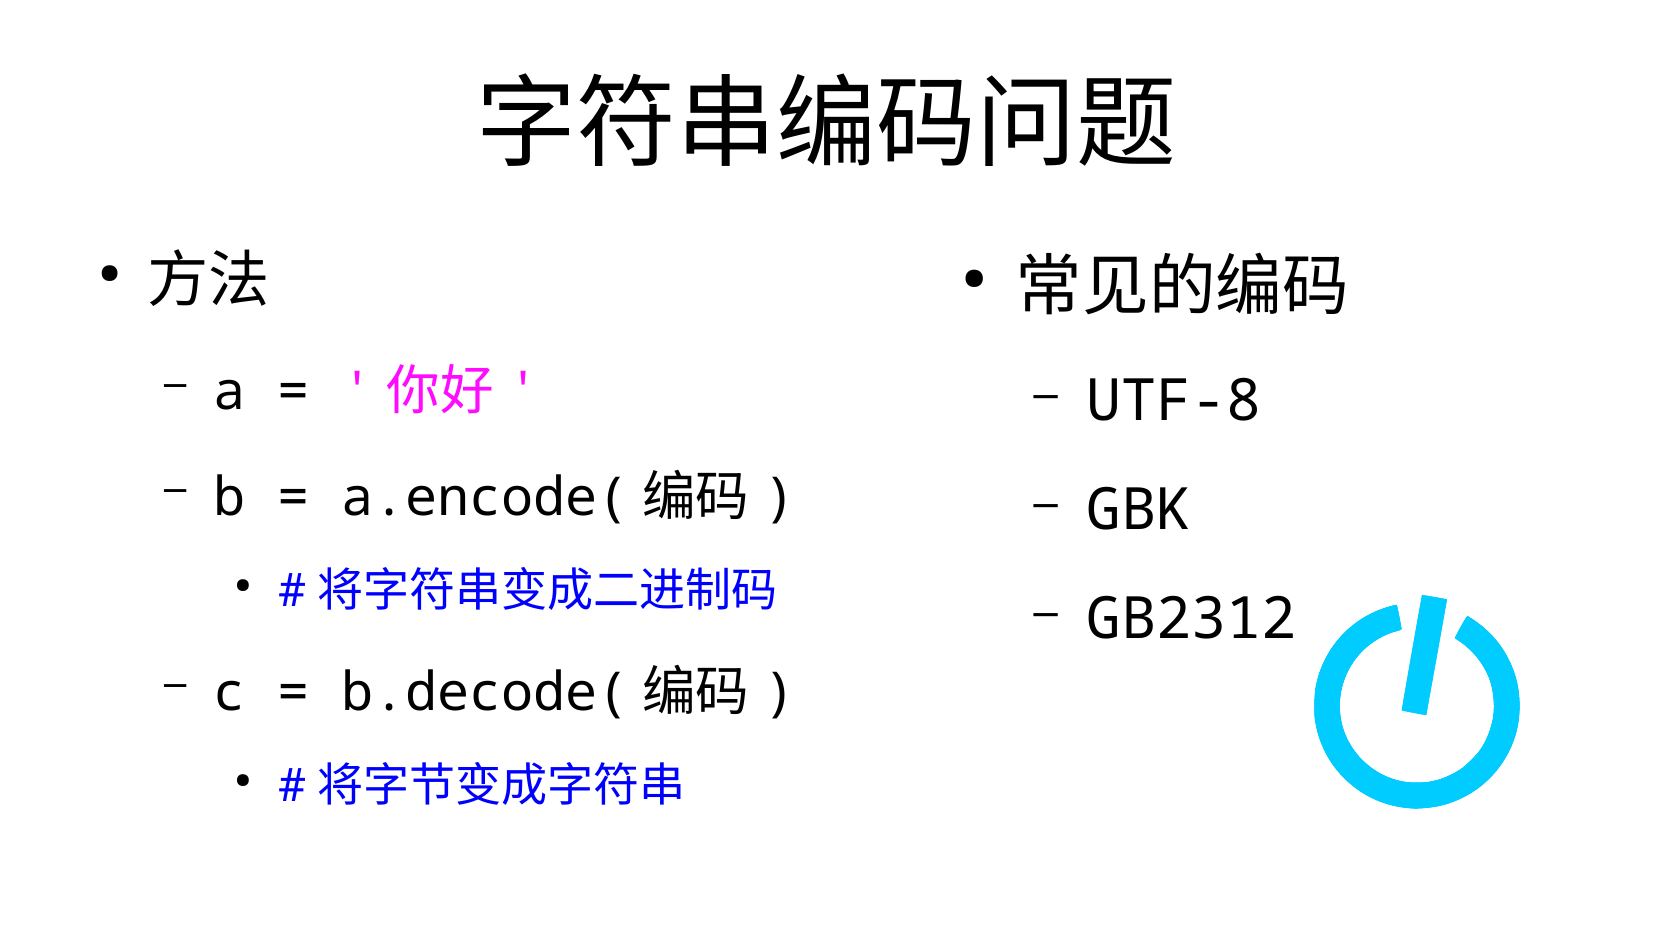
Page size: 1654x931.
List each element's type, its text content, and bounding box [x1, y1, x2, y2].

list 常见的编码 UTF-8 GBK GB2312 [944, 217, 1654, 756]
list 方法 a = '你好' b = a.encode(编码) #将字符串变成二进制码 c = b.decode(编码) #将字节变成字符串 [82, 217, 863, 827]
title 字符串编码问题 [82, 37, 1571, 193]
